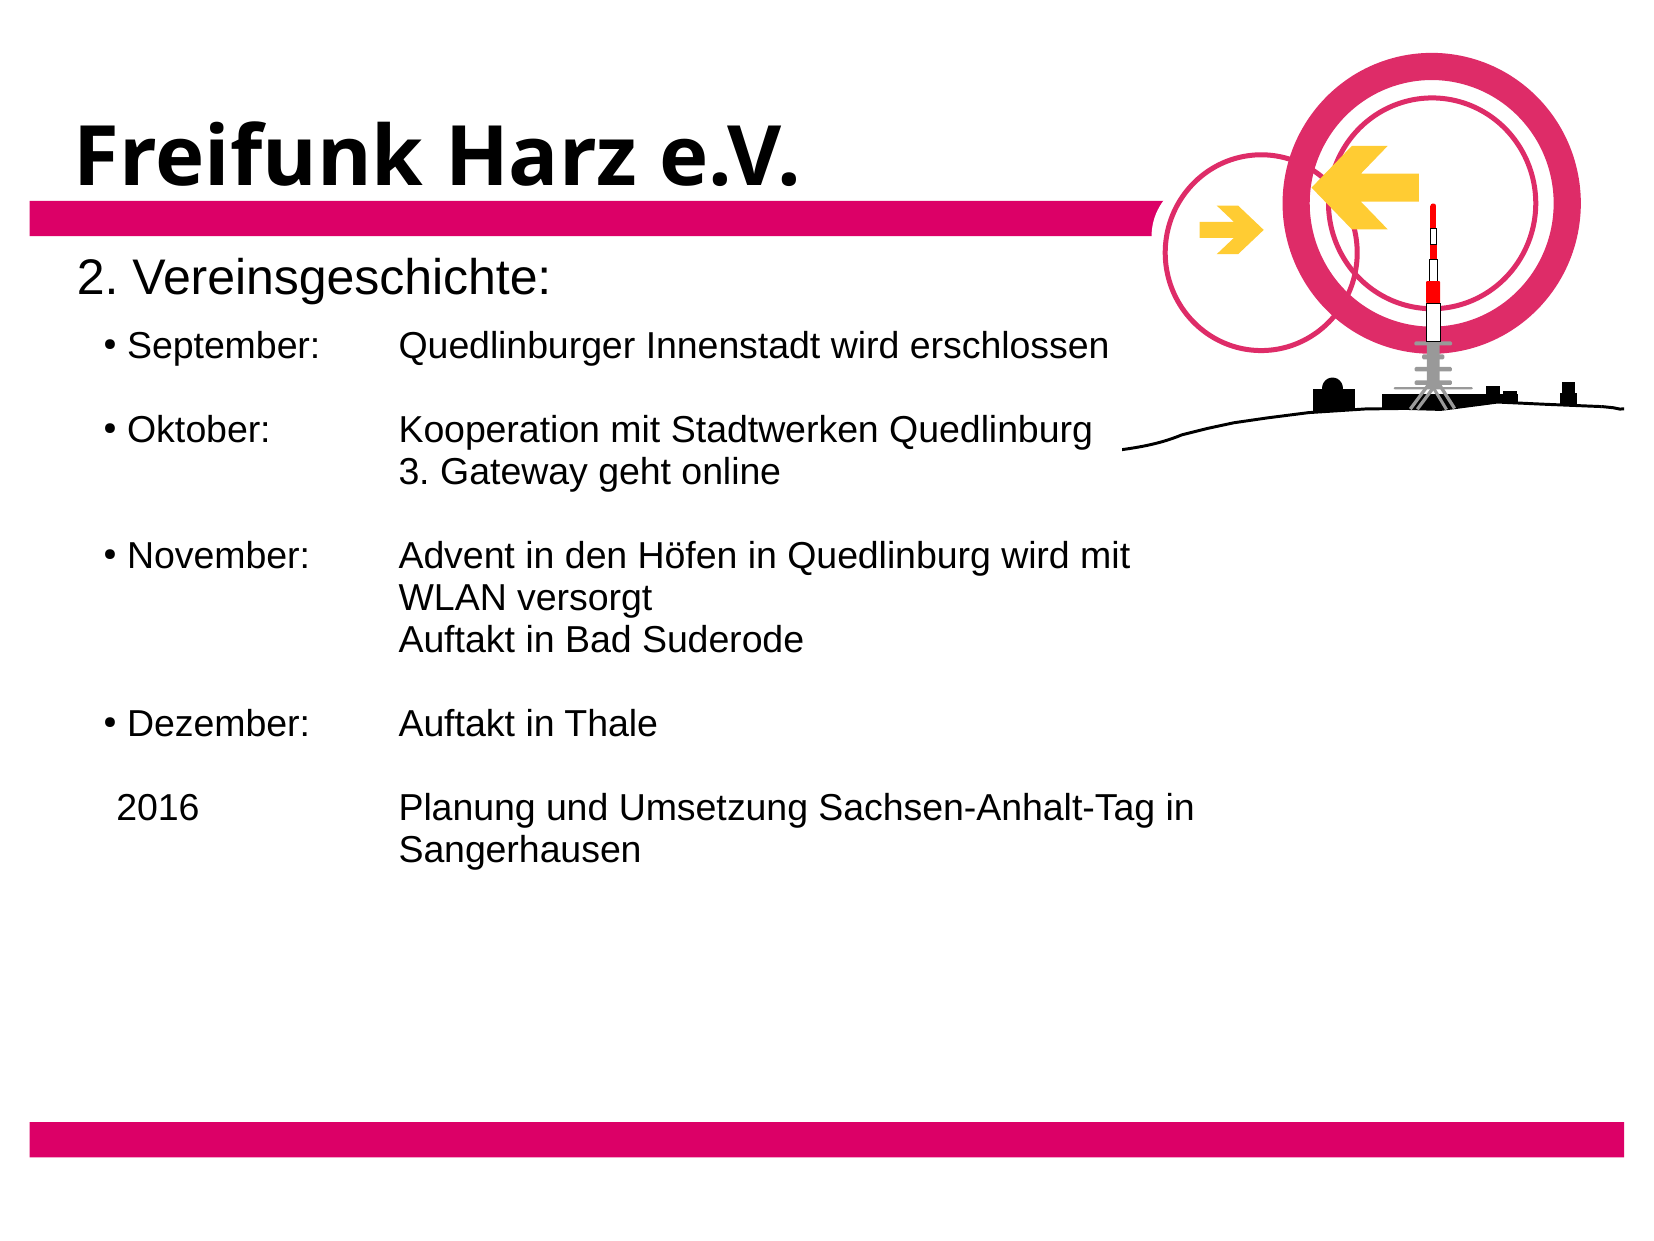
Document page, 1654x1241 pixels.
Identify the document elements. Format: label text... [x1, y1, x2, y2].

subtitle 2. Vereinsgeschichte: [76, 218, 697, 337]
text_box September: Quedlinburger Innenstadt wird erschlossen Oktober: Kooperation mit Stadtwerken Quedlinburg 3. Gateway geht online November: Advent in den Höfen in Quedlinburg wird mit WLAN versorgt Auftakt in Bad Suderode Dezember: Auftakt in Thale 2016 Planung und Umsetzung Sachsen-Anhalt-Tag in Sangerhausen [88, 317, 1329, 1088]
